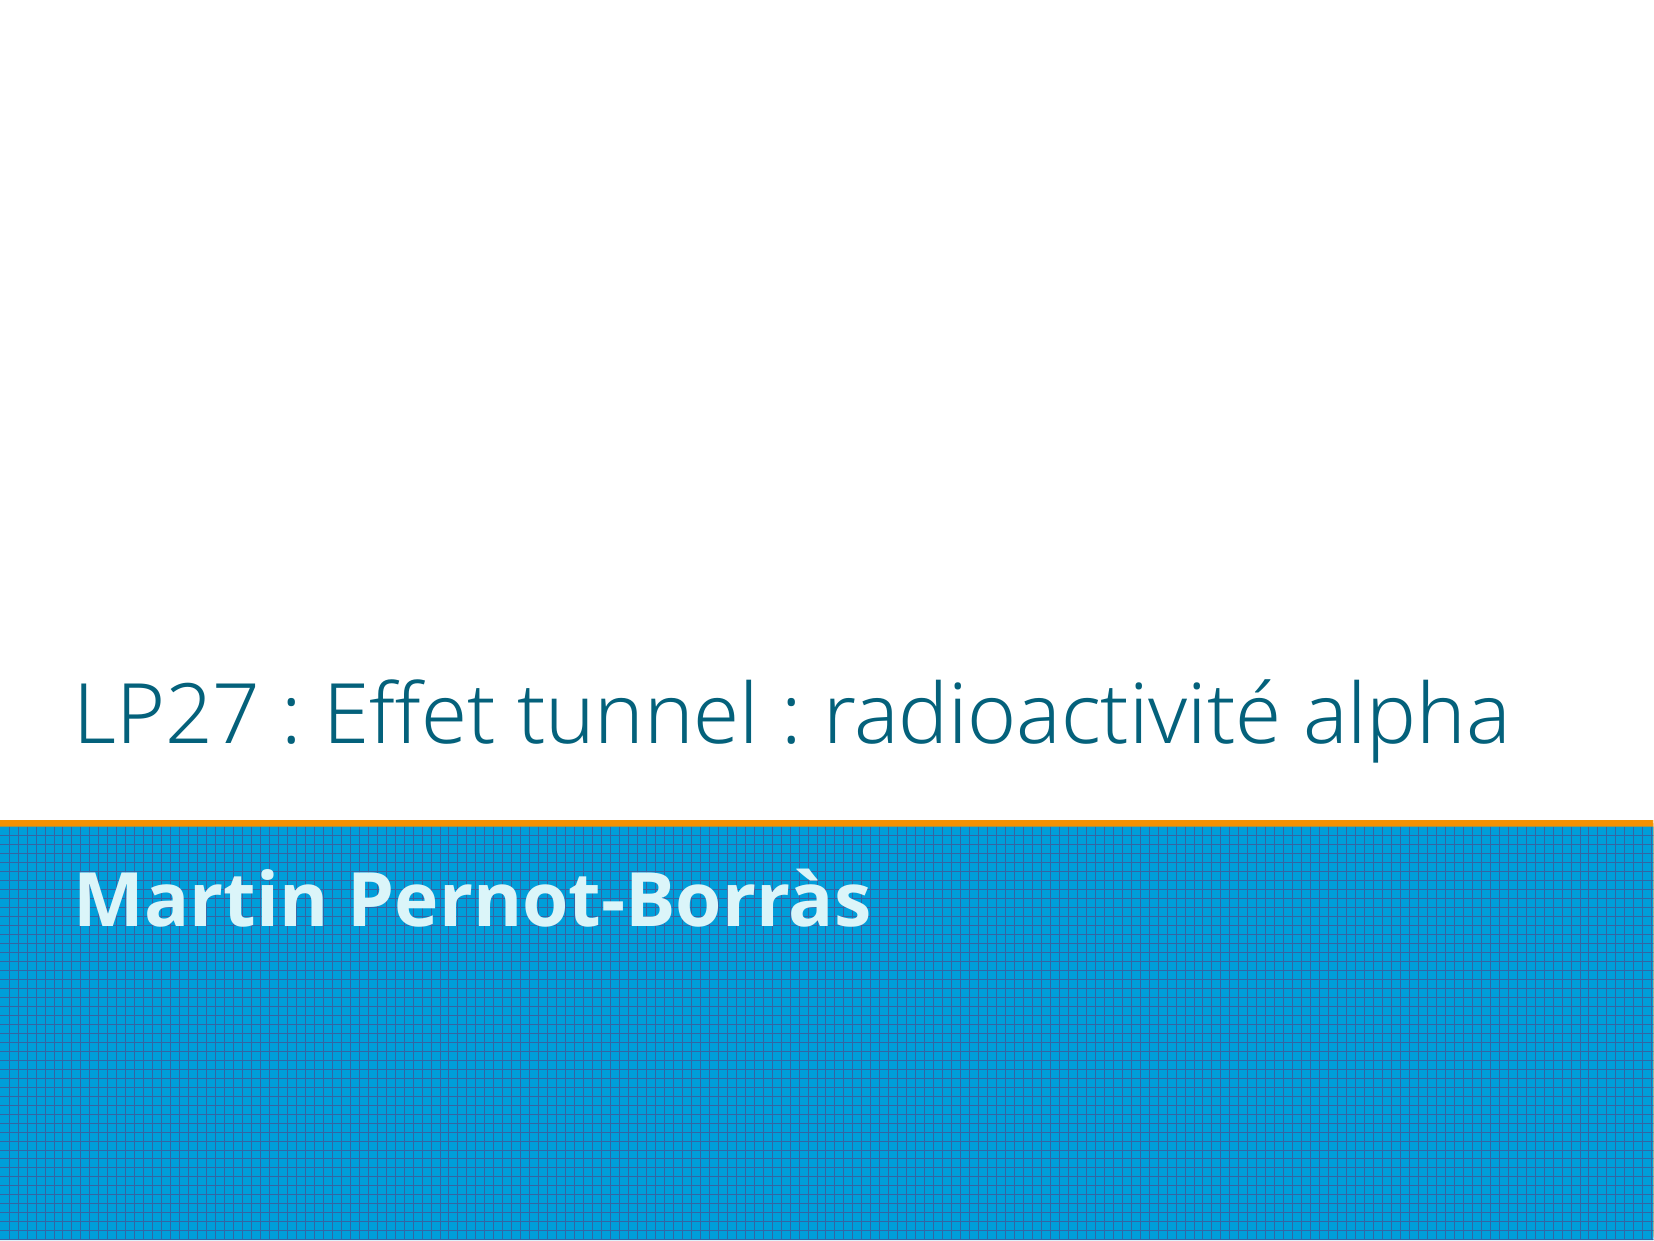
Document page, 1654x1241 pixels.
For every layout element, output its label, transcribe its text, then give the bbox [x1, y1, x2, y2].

title LP27 : Effet tunnel : radioactivité alpha [73, 59, 1551, 768]
subtitle Martin Pernot-Borràs [73, 846, 1551, 1103]
